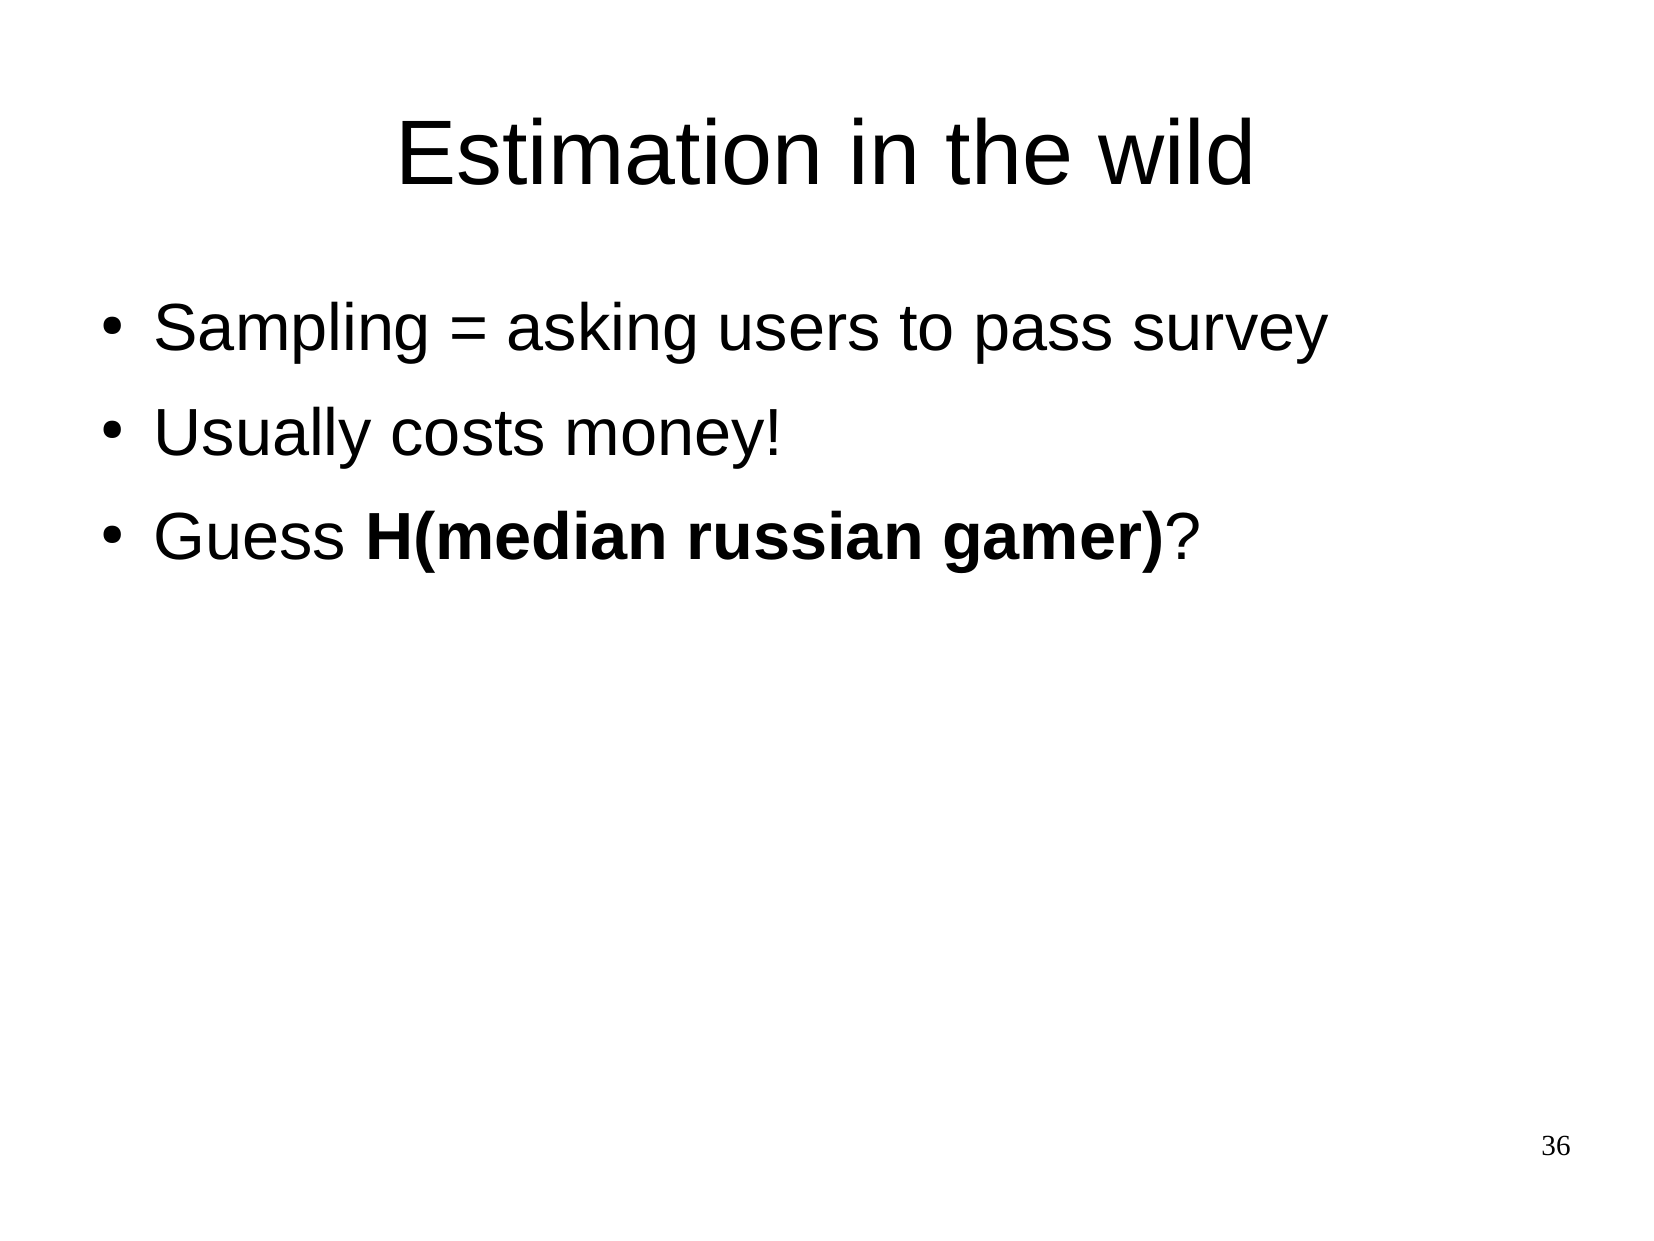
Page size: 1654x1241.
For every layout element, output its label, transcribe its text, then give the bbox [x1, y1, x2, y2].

list Sampling = asking users to pass survey Usually costs money! Guess H(median russian gamer)? [82, 290, 1571, 1156]
title Estimation in the wild [82, 49, 1571, 257]
